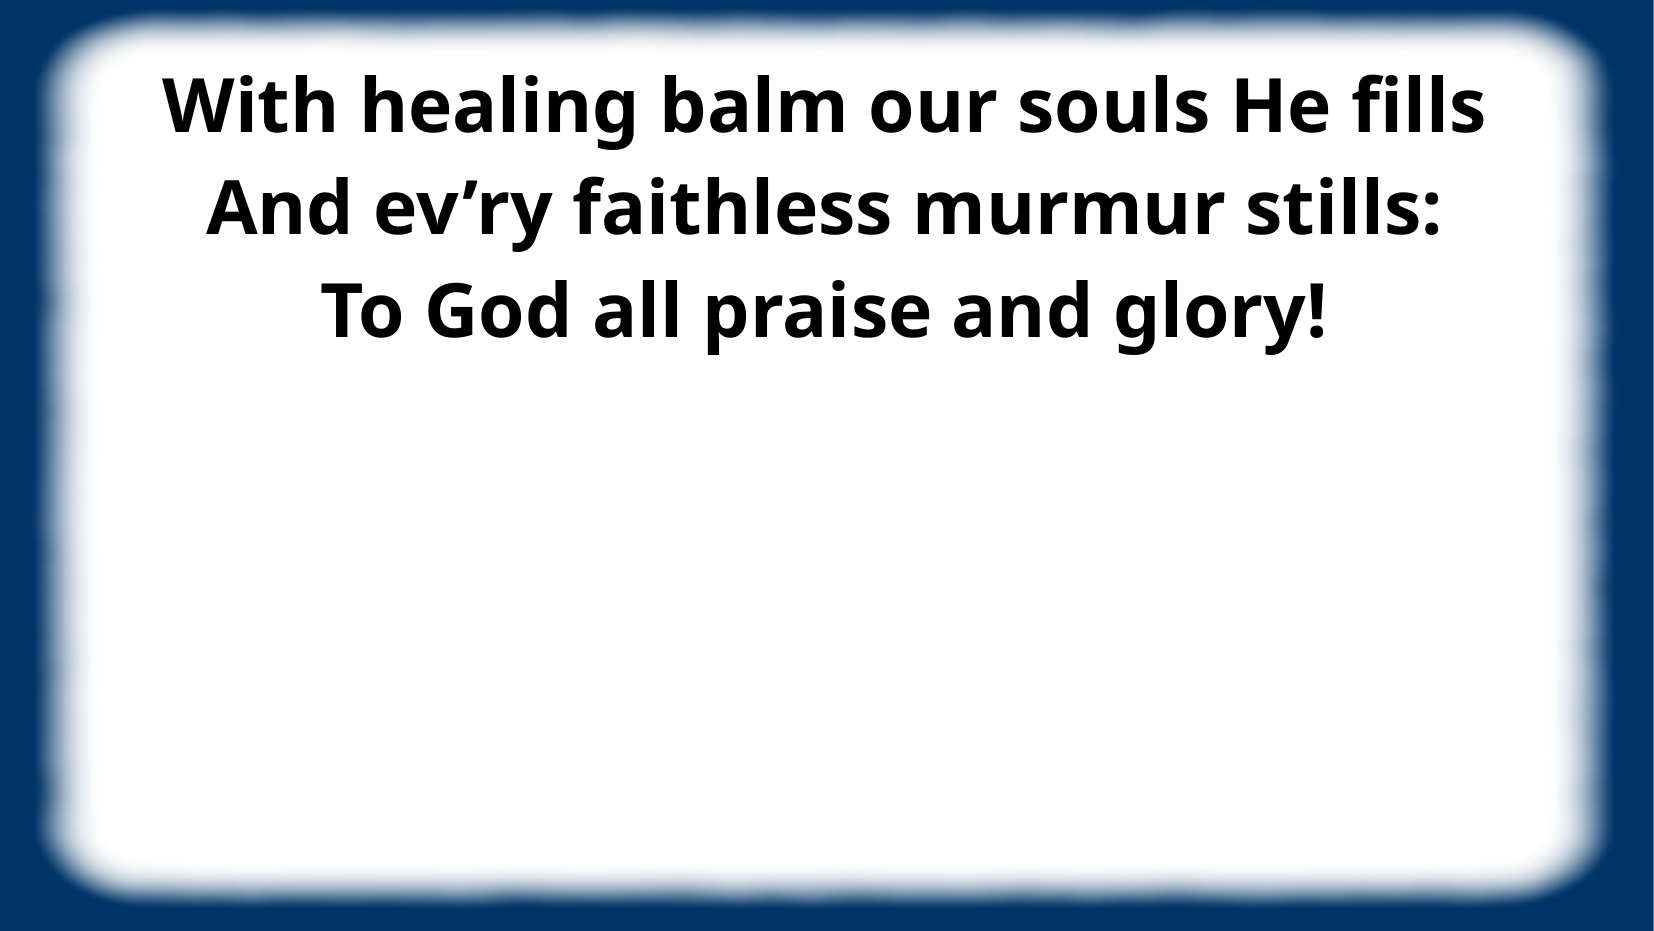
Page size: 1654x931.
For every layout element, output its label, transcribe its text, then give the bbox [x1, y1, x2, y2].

picture [0, 0, 1654, 931]
text_box With healing balm our souls He fills And ev’ry faithless murmur stills: To God all praise and glory! [105, 45, 1546, 360]
